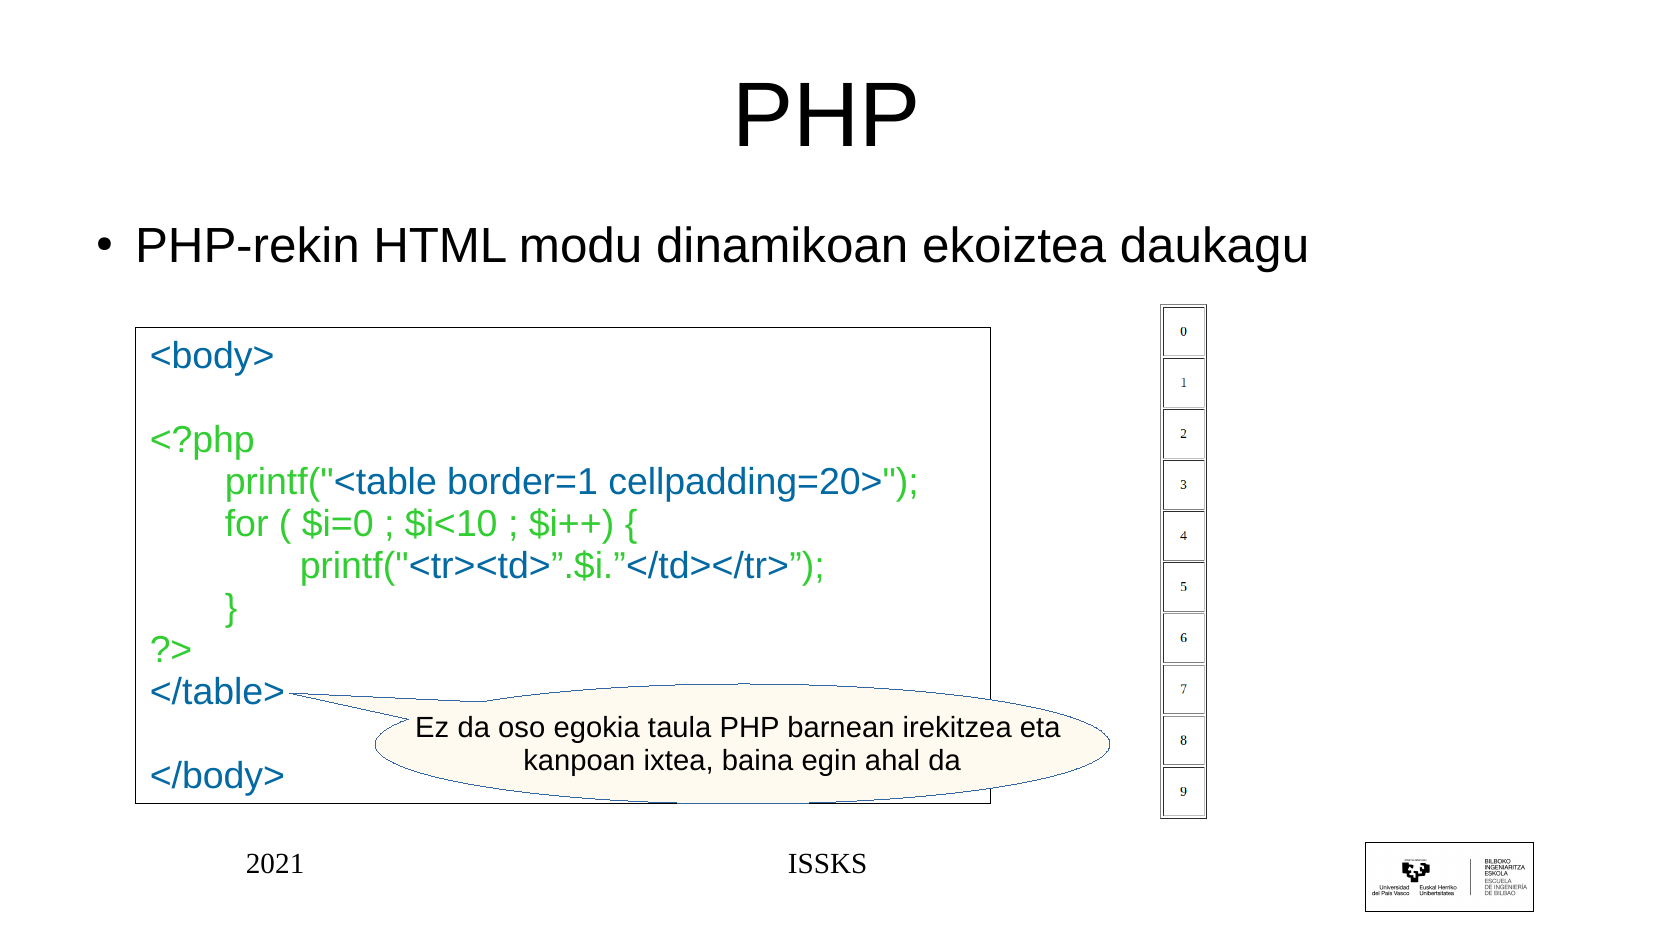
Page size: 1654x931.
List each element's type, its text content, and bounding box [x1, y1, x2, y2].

title PHP [82, 37, 1571, 193]
text_box Ez da oso egokia taula PHP barnean irekitzea eta kanpoan ixtea, baina egin ahal da [289, 683, 1110, 804]
picture [1366, 843, 1533, 911]
list PHP-rekin HTML modu dinamikoan ekoiztea daukagu [82, 217, 1456, 301]
text_box <body> <?php printf("<table border=1 cellpadding=20>"); for ( $i=0 ; $i<10 ; $i++) { printf("<tr><td>”.$i.”</td></tr>”); } ?> </table> </body> [135, 327, 991, 804]
picture [1155, 299, 1214, 826]
